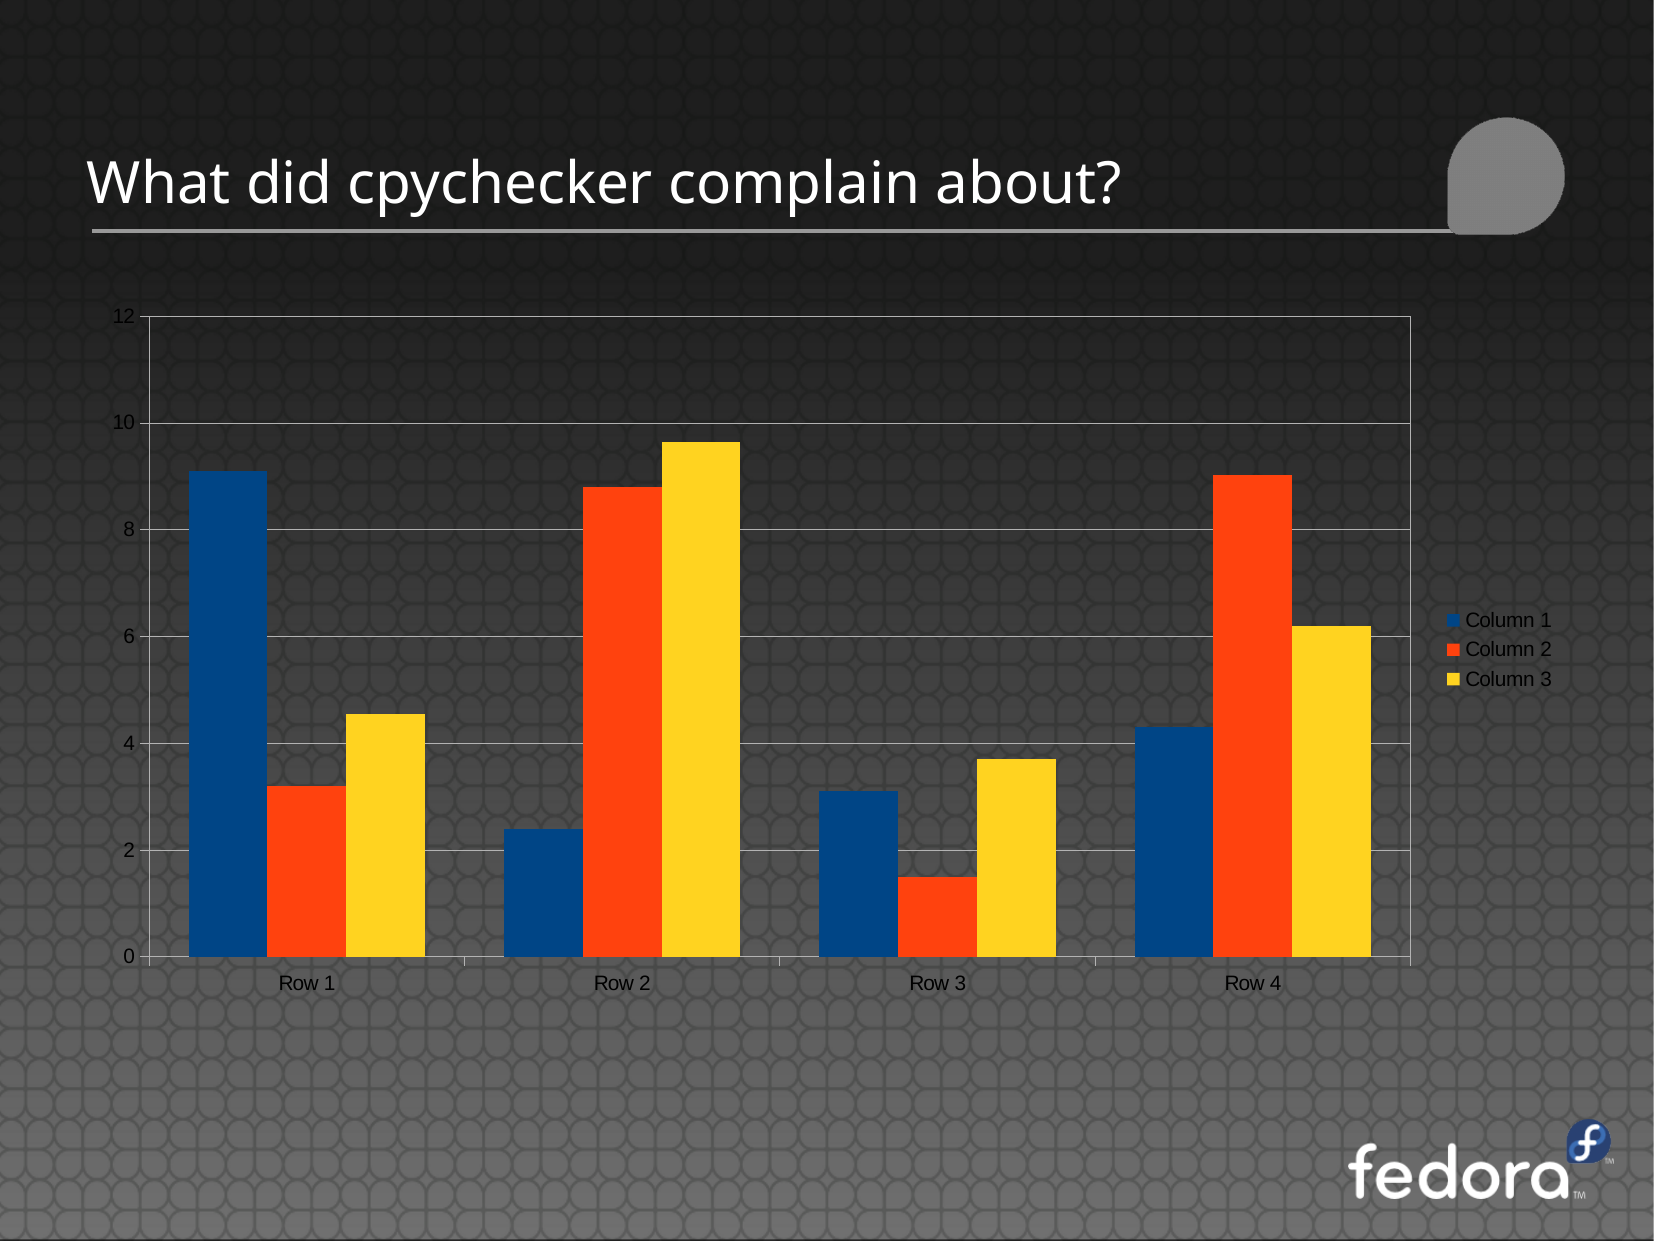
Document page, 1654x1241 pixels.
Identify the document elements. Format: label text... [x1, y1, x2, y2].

chart [82, 290, 1571, 1010]
picture [0, 0, 1654, 1241]
title What did cpychecker complain about? [86, 112, 1576, 249]
